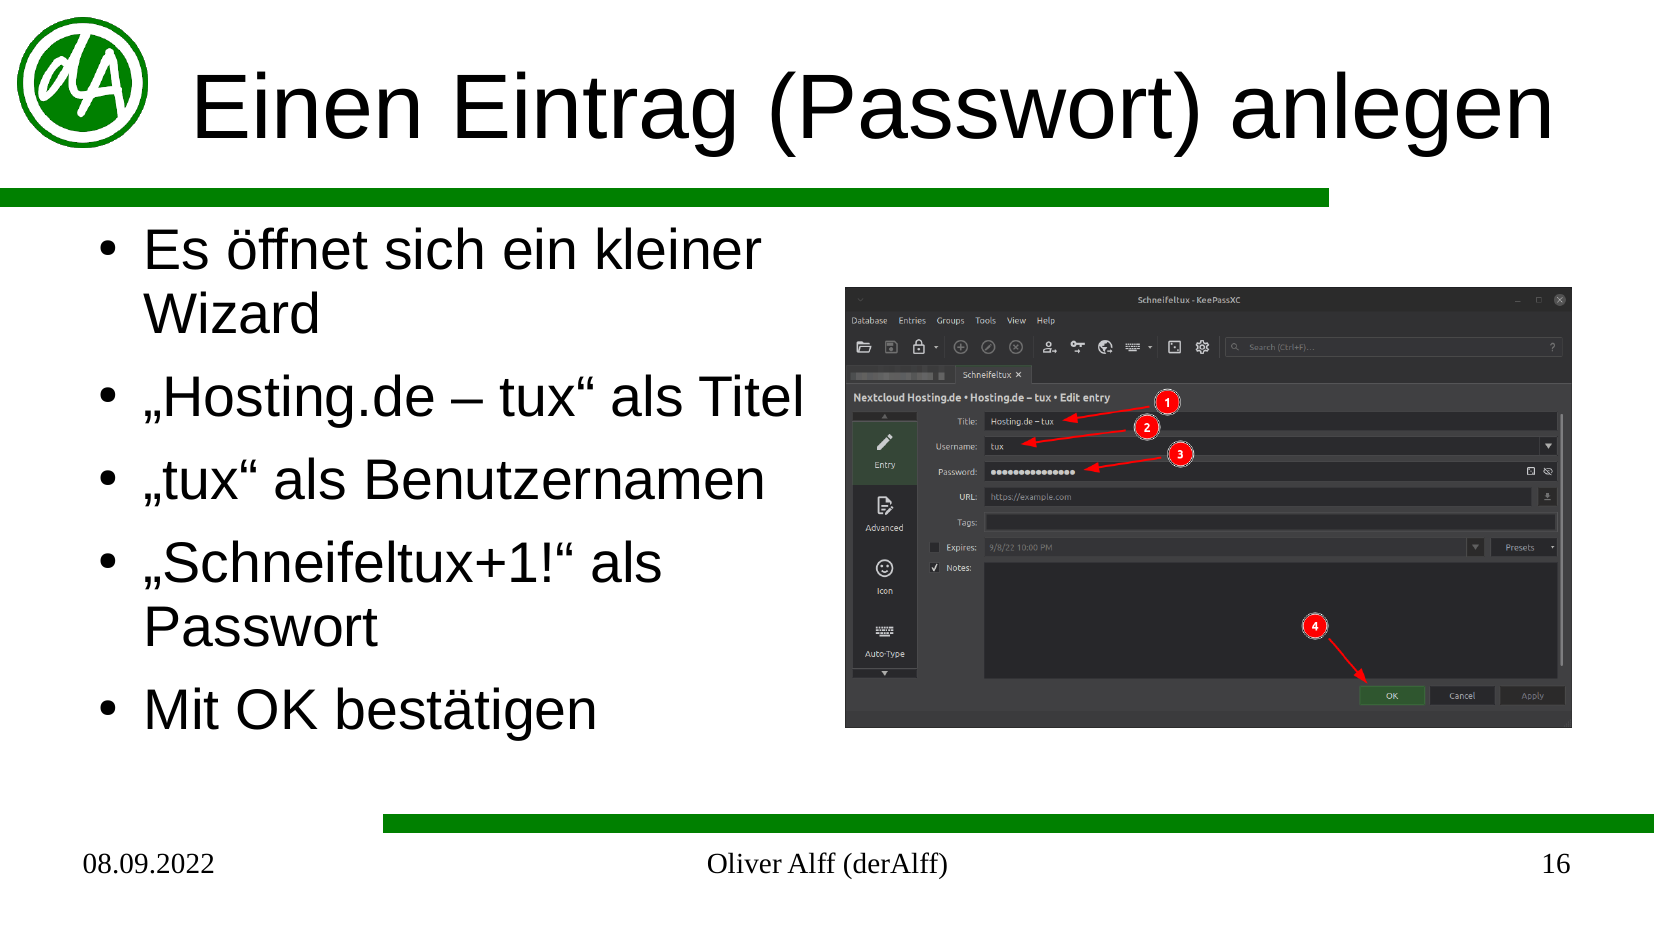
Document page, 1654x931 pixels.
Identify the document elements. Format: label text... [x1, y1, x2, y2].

title Einen Eintrag (Passwort) anlegen [177, 37, 1571, 178]
picture [845, 287, 1572, 728]
picture [17, 17, 148, 148]
list Es öffnet sich ein kleiner Wizard „Hosting.de – tux“ als Titel „tux“ als Benutzernamen „Schneifeltux+1!“ als Passwort Mit OK bestätigen [82, 217, 809, 798]
